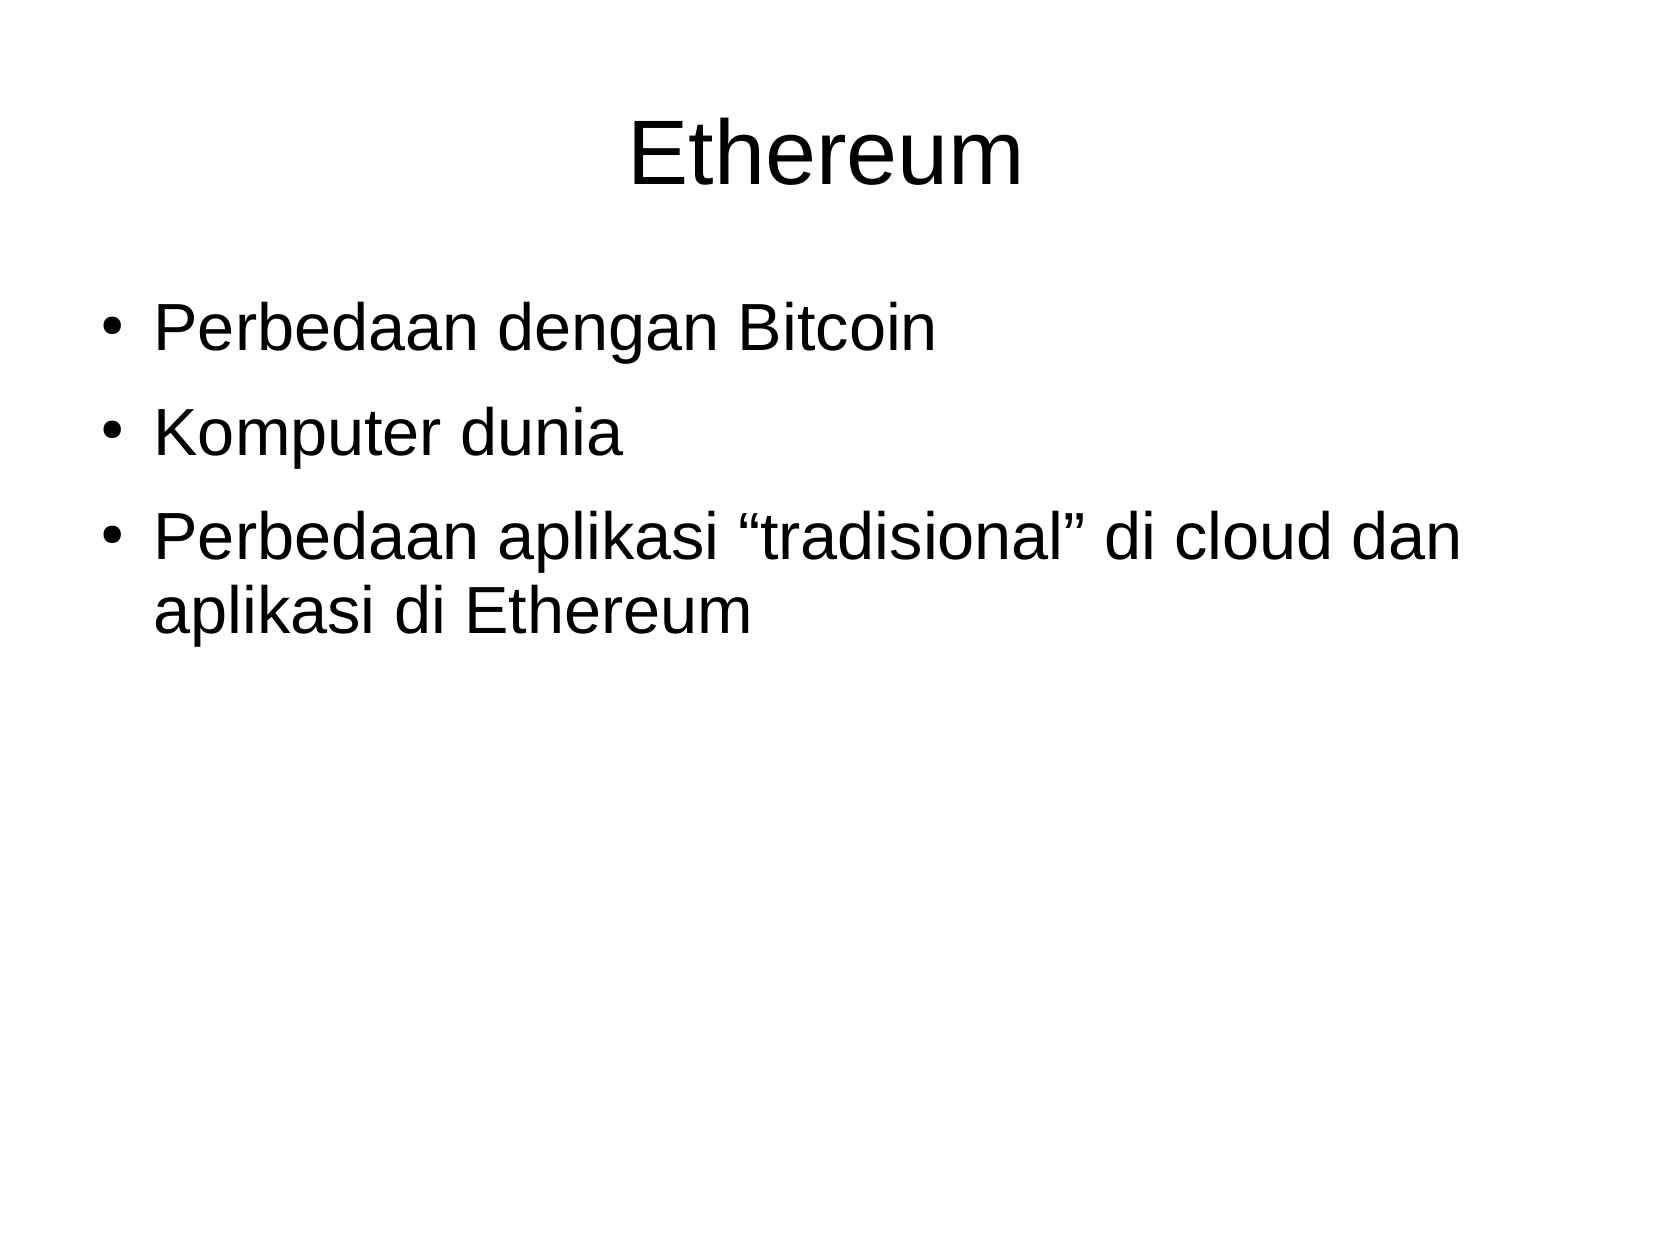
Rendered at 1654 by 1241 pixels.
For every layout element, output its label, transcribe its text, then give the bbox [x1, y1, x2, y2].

title Ethereum [82, 49, 1571, 257]
list Perbedaan dengan Bitcoin Komputer dunia Perbedaan aplikasi “tradisional” di cloud dan aplikasi di Ethereum [82, 290, 1571, 1010]
